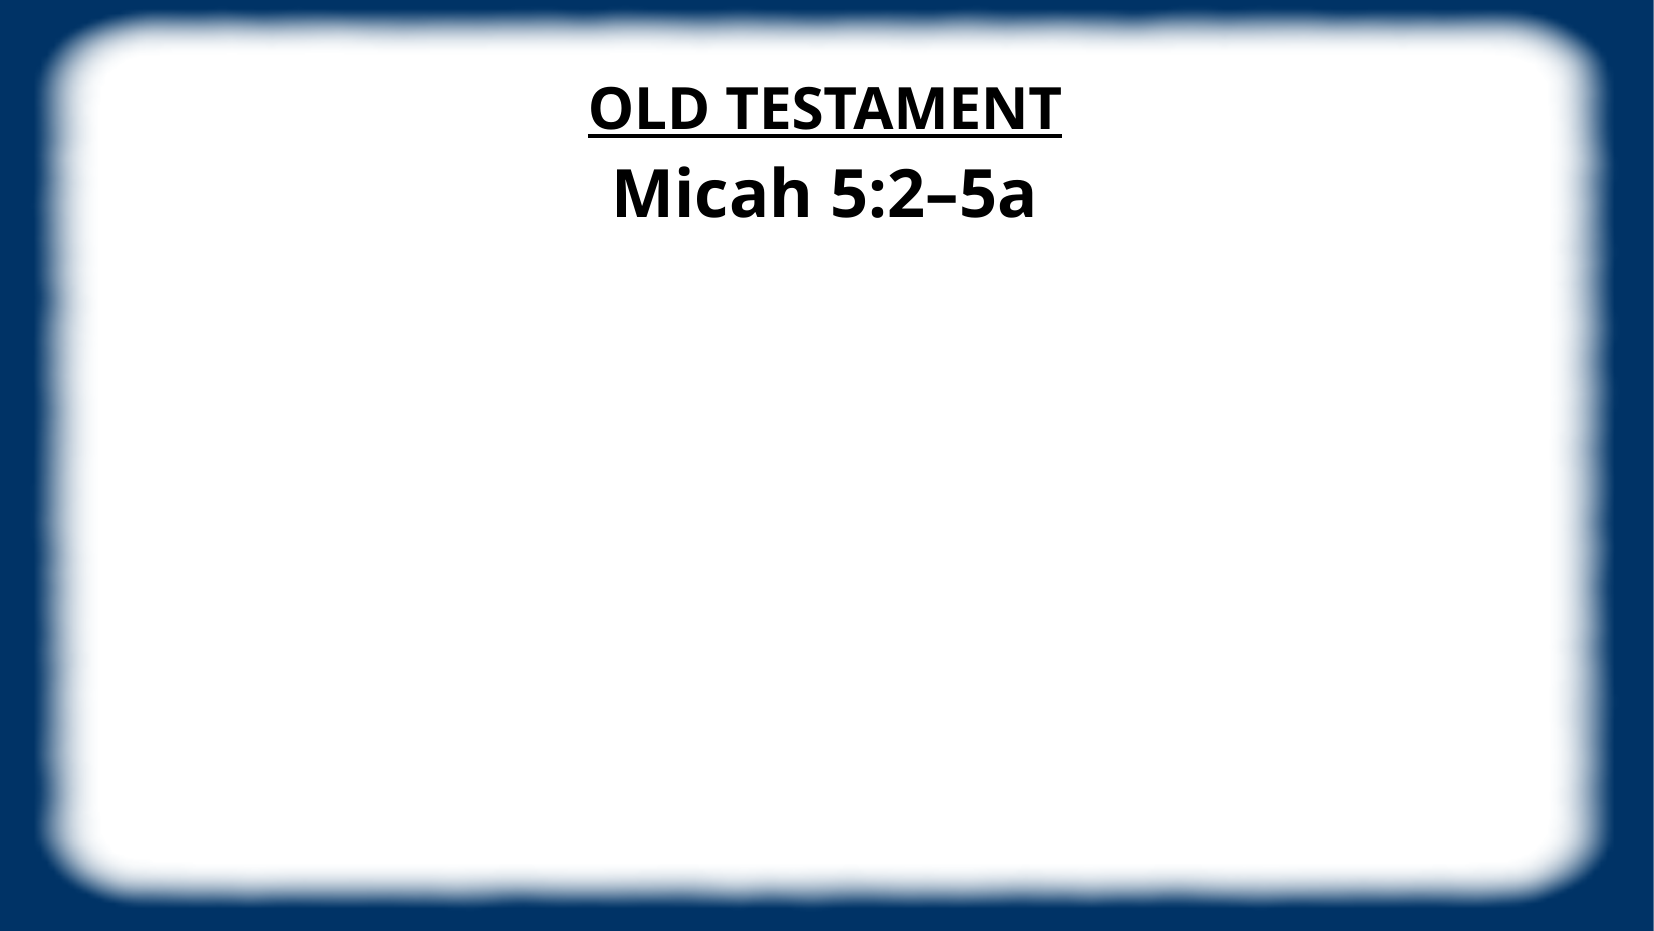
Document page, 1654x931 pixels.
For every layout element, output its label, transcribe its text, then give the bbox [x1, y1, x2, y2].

text_box OLD TESTAMENT Micah 5:2–5a [105, 60, 1546, 241]
picture [0, 0, 1654, 931]
